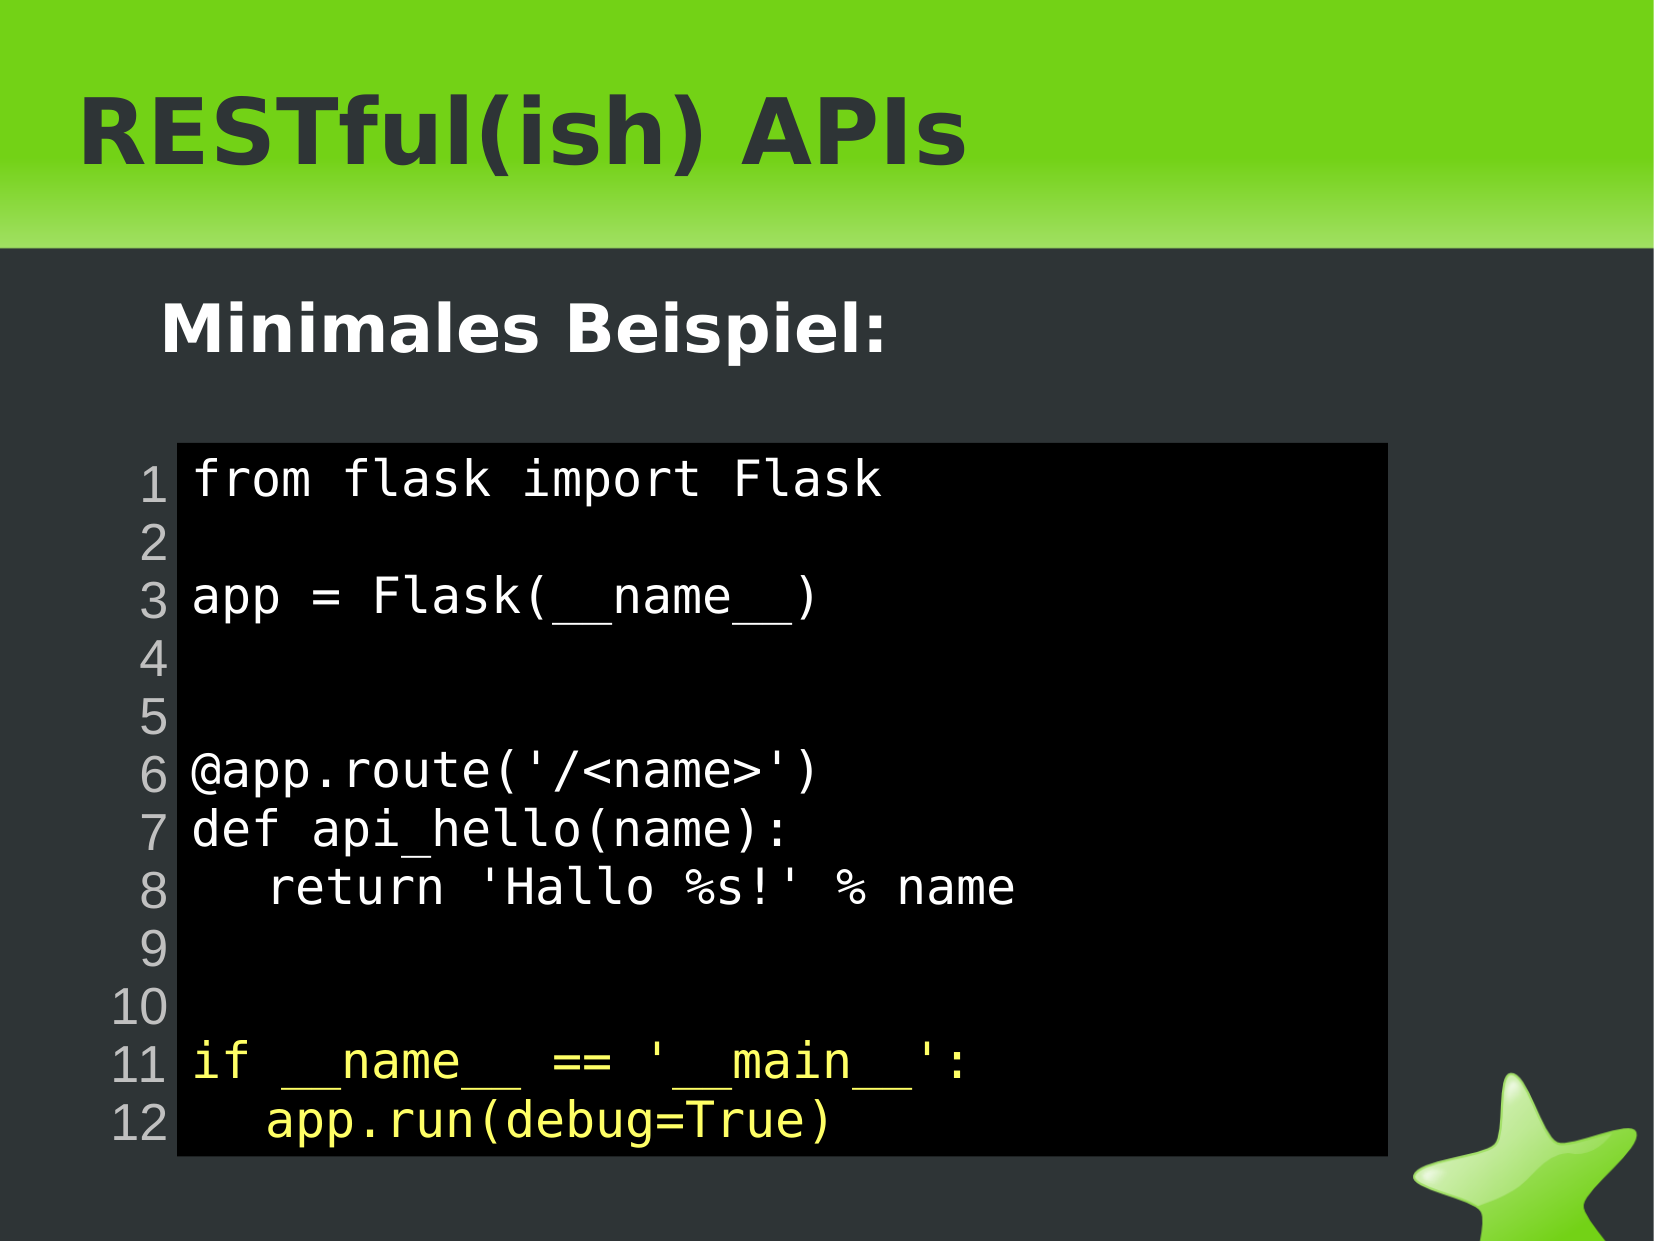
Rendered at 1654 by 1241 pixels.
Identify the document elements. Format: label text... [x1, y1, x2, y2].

text_box from flask import Flask app = Flask(__name__) @app.route('/<name>') def api_hello(name): return 'Hallo %s!' % name if __name__ == '__main__': app.run(debug=True) [177, 442, 1388, 1157]
list Minimales Beispiel: [70, 290, 1559, 1182]
text_box 1 2 3 4 5 6 7 8 9 10 11 12 [94, 447, 184, 1159]
title RESTful(ish) APIs [76, 29, 1565, 237]
picture [0, 0, 1654, 1241]
